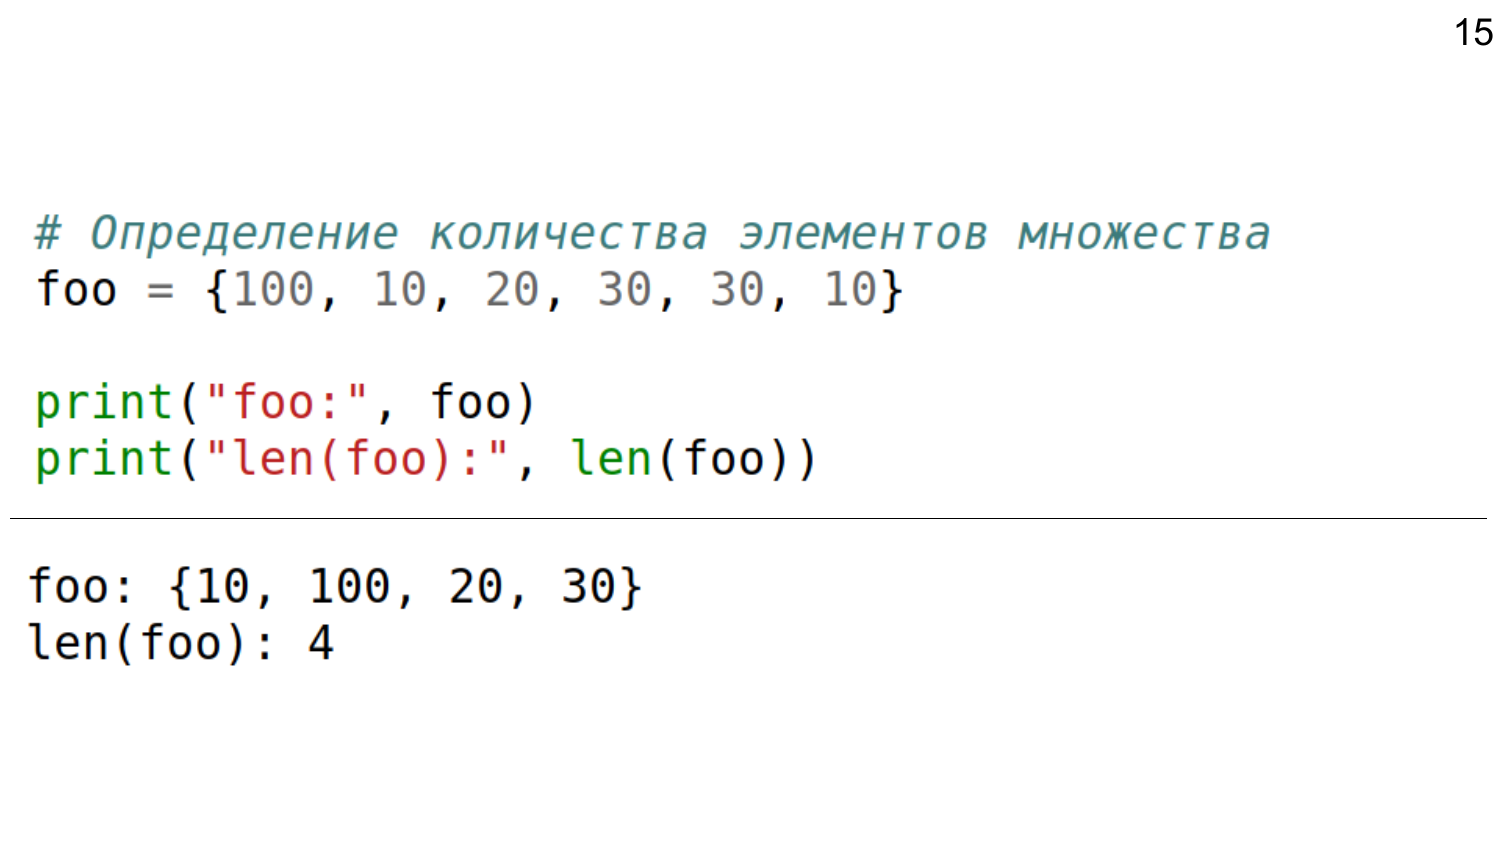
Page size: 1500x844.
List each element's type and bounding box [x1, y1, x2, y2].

picture [23, 196, 1285, 500]
picture [16, 551, 650, 672]
